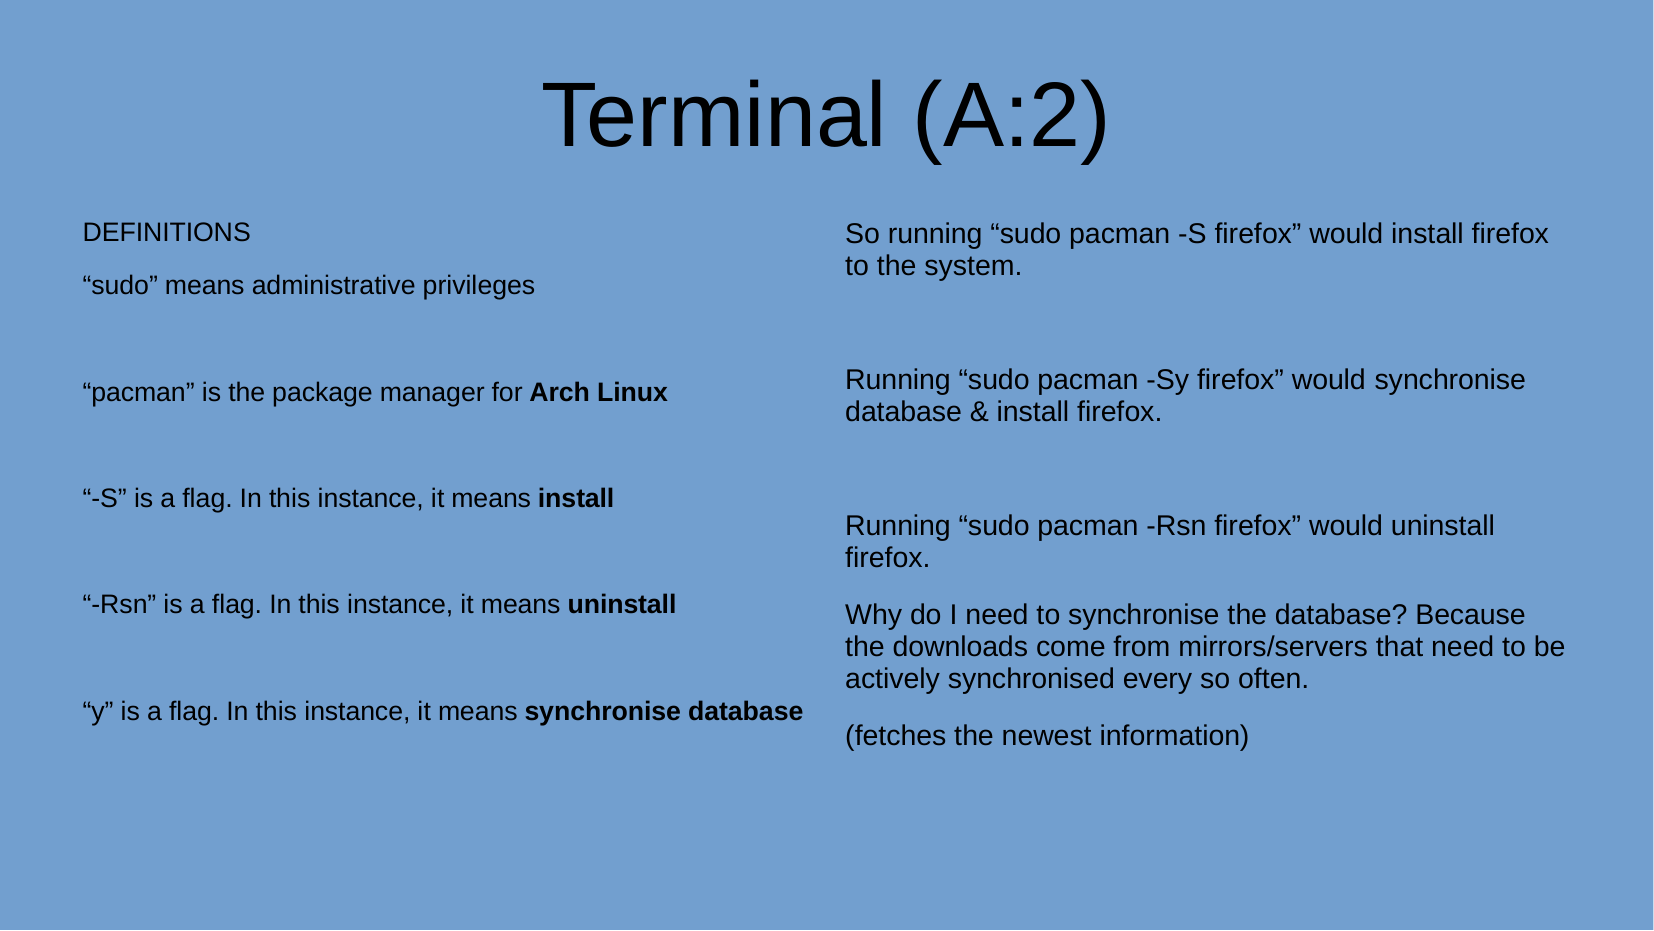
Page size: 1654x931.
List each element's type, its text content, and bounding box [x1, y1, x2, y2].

list DEFINITIONS “sudo” means administrative privileges “pacman” is the package manager for Arch Linux “-S” is a flag. In this instance, it means install “-Rsn” is a flag. In this instance, it means uninstall “y” is a flag. In this instance, it means synchronise database [82, 217, 809, 758]
title Terminal (A:2) [82, 37, 1571, 193]
list So running “sudo pacman -S firefox” would install firefox to the system. Running “sudo pacman -Sy firefox” would synchronise database & install firefox. Running “sudo pacman -Rsn firefox” would uninstall firefox. Why do I need to synchronise the database? Because the downloads come from mirrors/servers that need to be actively synchronised every so often. (fetches the newest information) [845, 217, 1572, 758]
